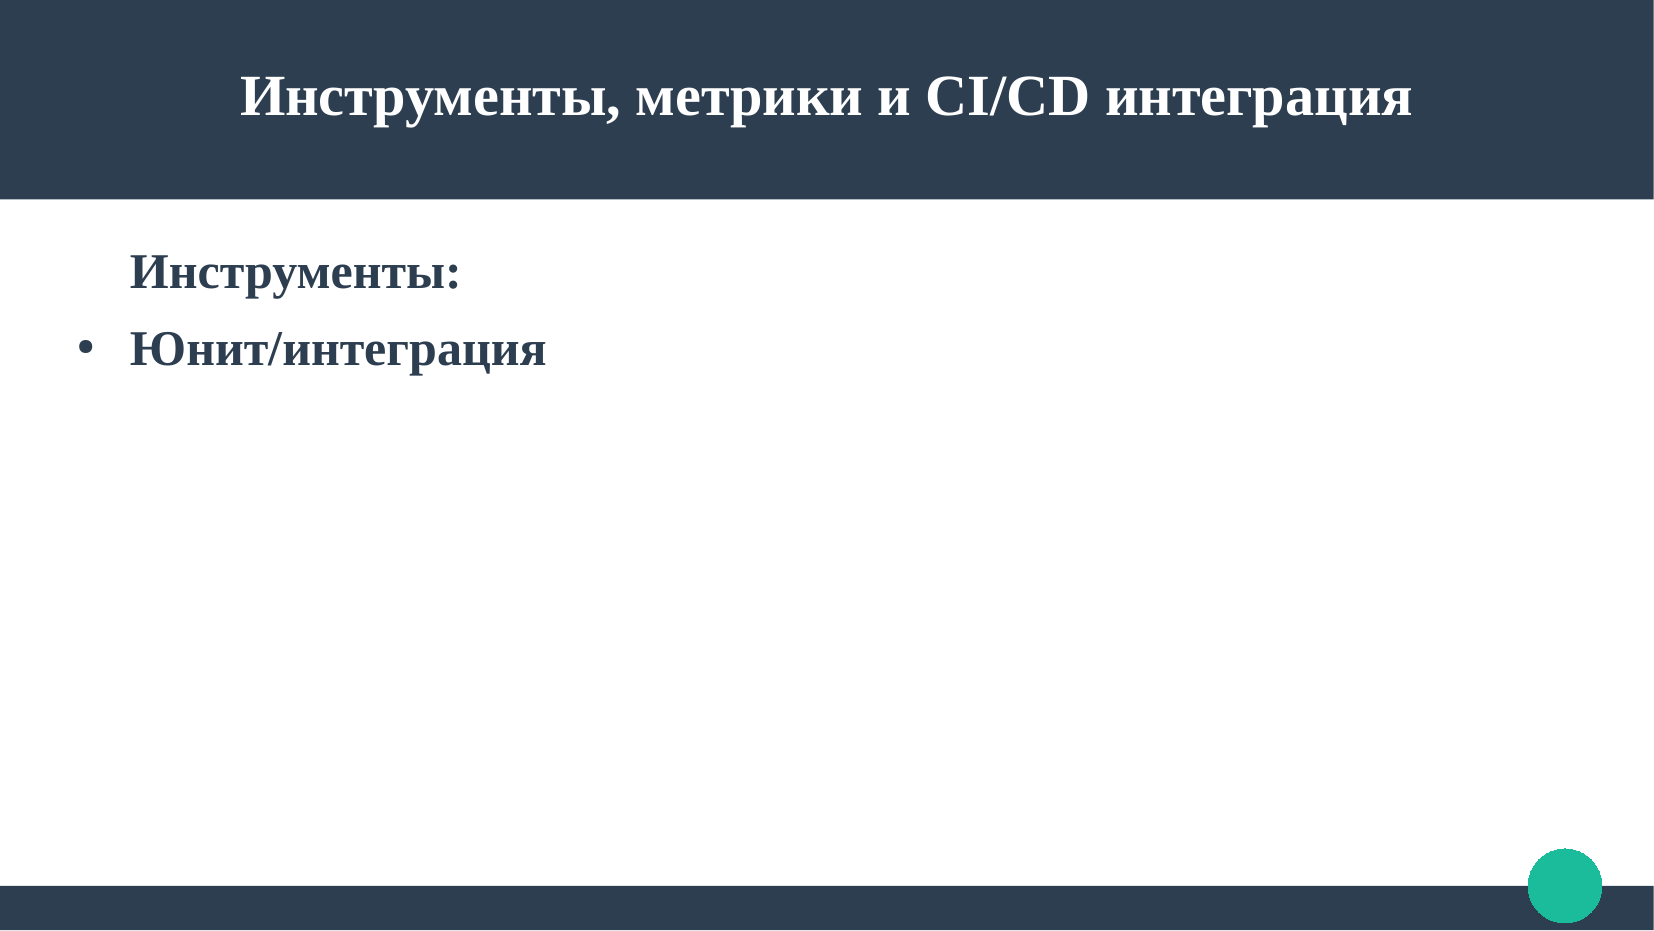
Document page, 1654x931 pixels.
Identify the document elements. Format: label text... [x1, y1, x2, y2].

list Инструменты: Юнит/интеграция [59, 243, 1595, 864]
title Инструменты, метрики и CI/CD интеграция [59, 37, 1595, 155]
